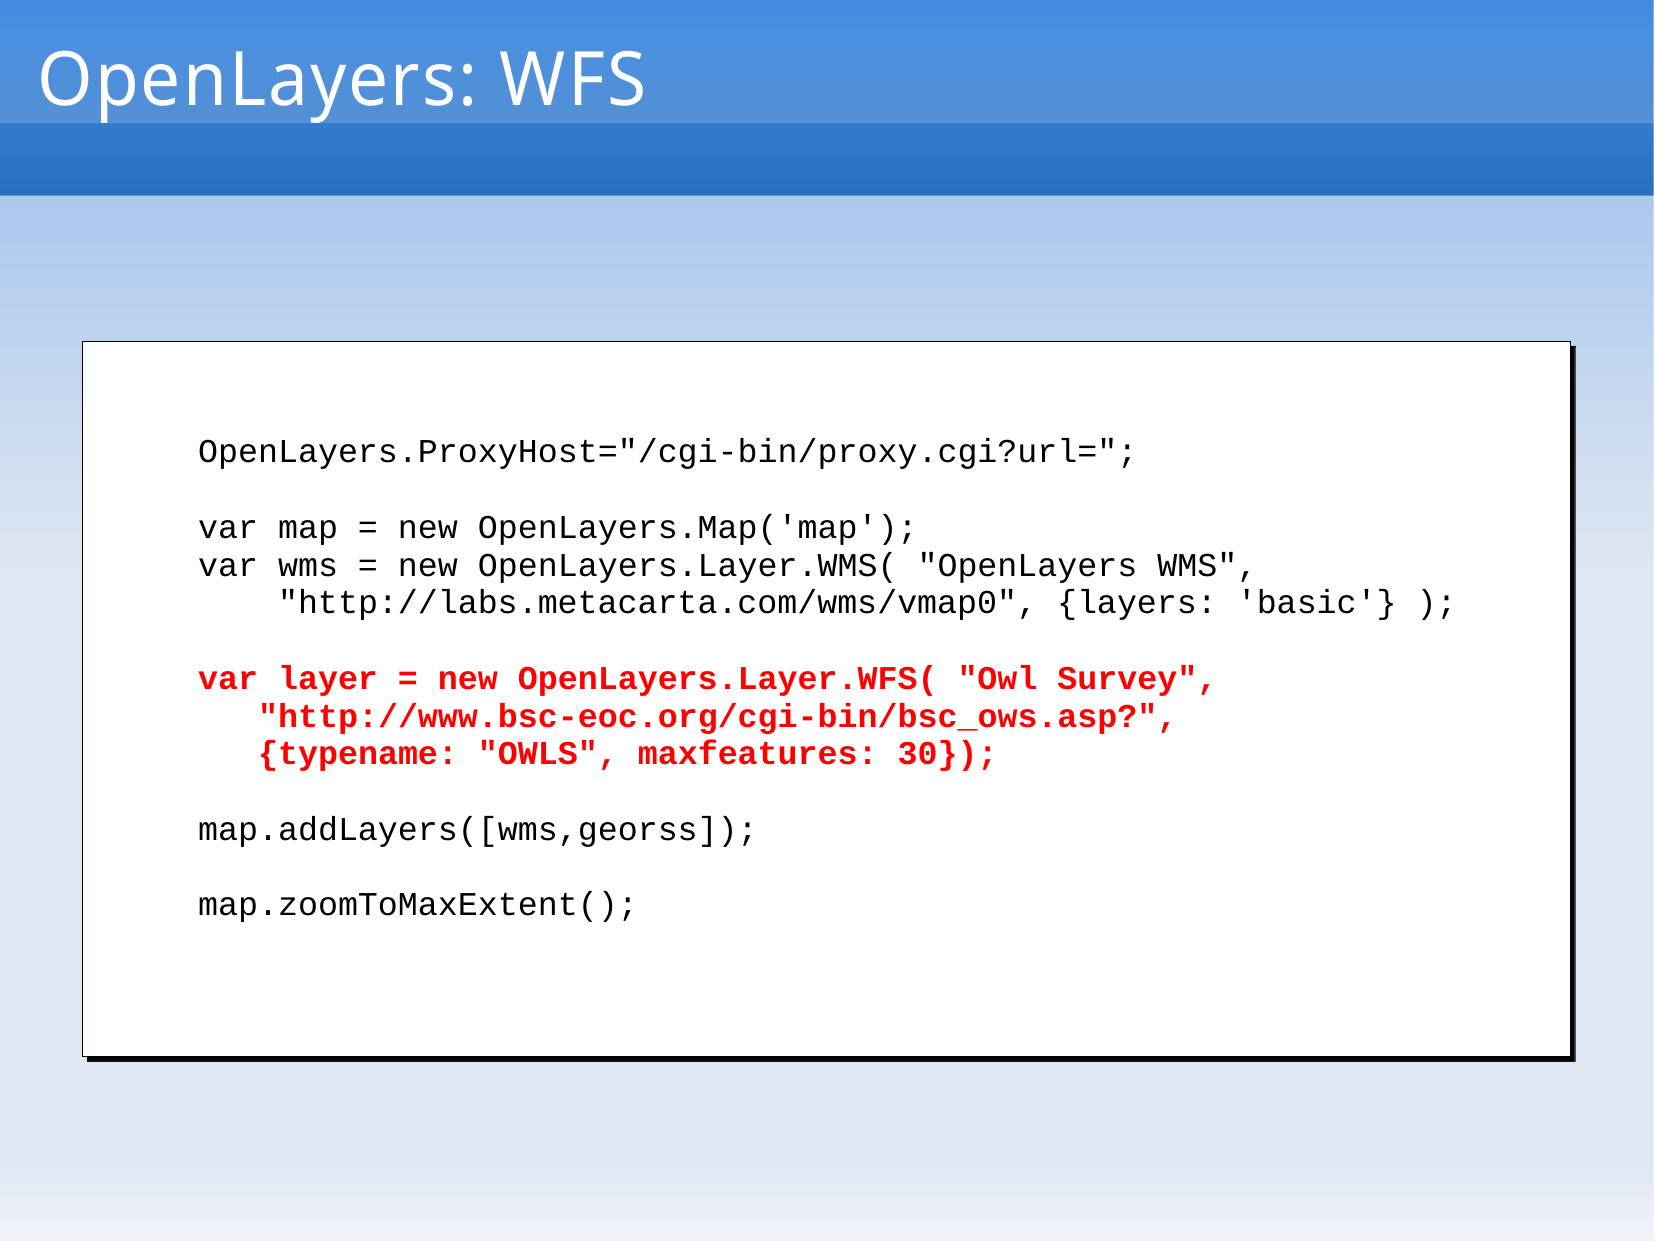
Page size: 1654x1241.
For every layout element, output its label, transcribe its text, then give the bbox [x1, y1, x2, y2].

title OpenLayers: WFS [37, 2, 1463, 151]
picture [0, 0, 1654, 1241]
subtitle OpenLayers.ProxyHost="/cgi-bin/proxy.cgi?url="; var map = new OpenLayers.Map('map'); var wms = new OpenLayers.Layer.WMS( "OpenLayers WMS", "http://labs.metacarta.com/wms/vmap0", {layers: 'basic'} ); var layer = new OpenLayers.Layer.WFS( "Owl Survey", "http://www.bsc-eoc.org/cgi-bin/bsc_ows.asp?", {typename: "OWLS", maxfeatures: 30}); map.addLayers([wms,georss]); map.zoomToMaxExtent(); [82, 341, 1571, 1057]
